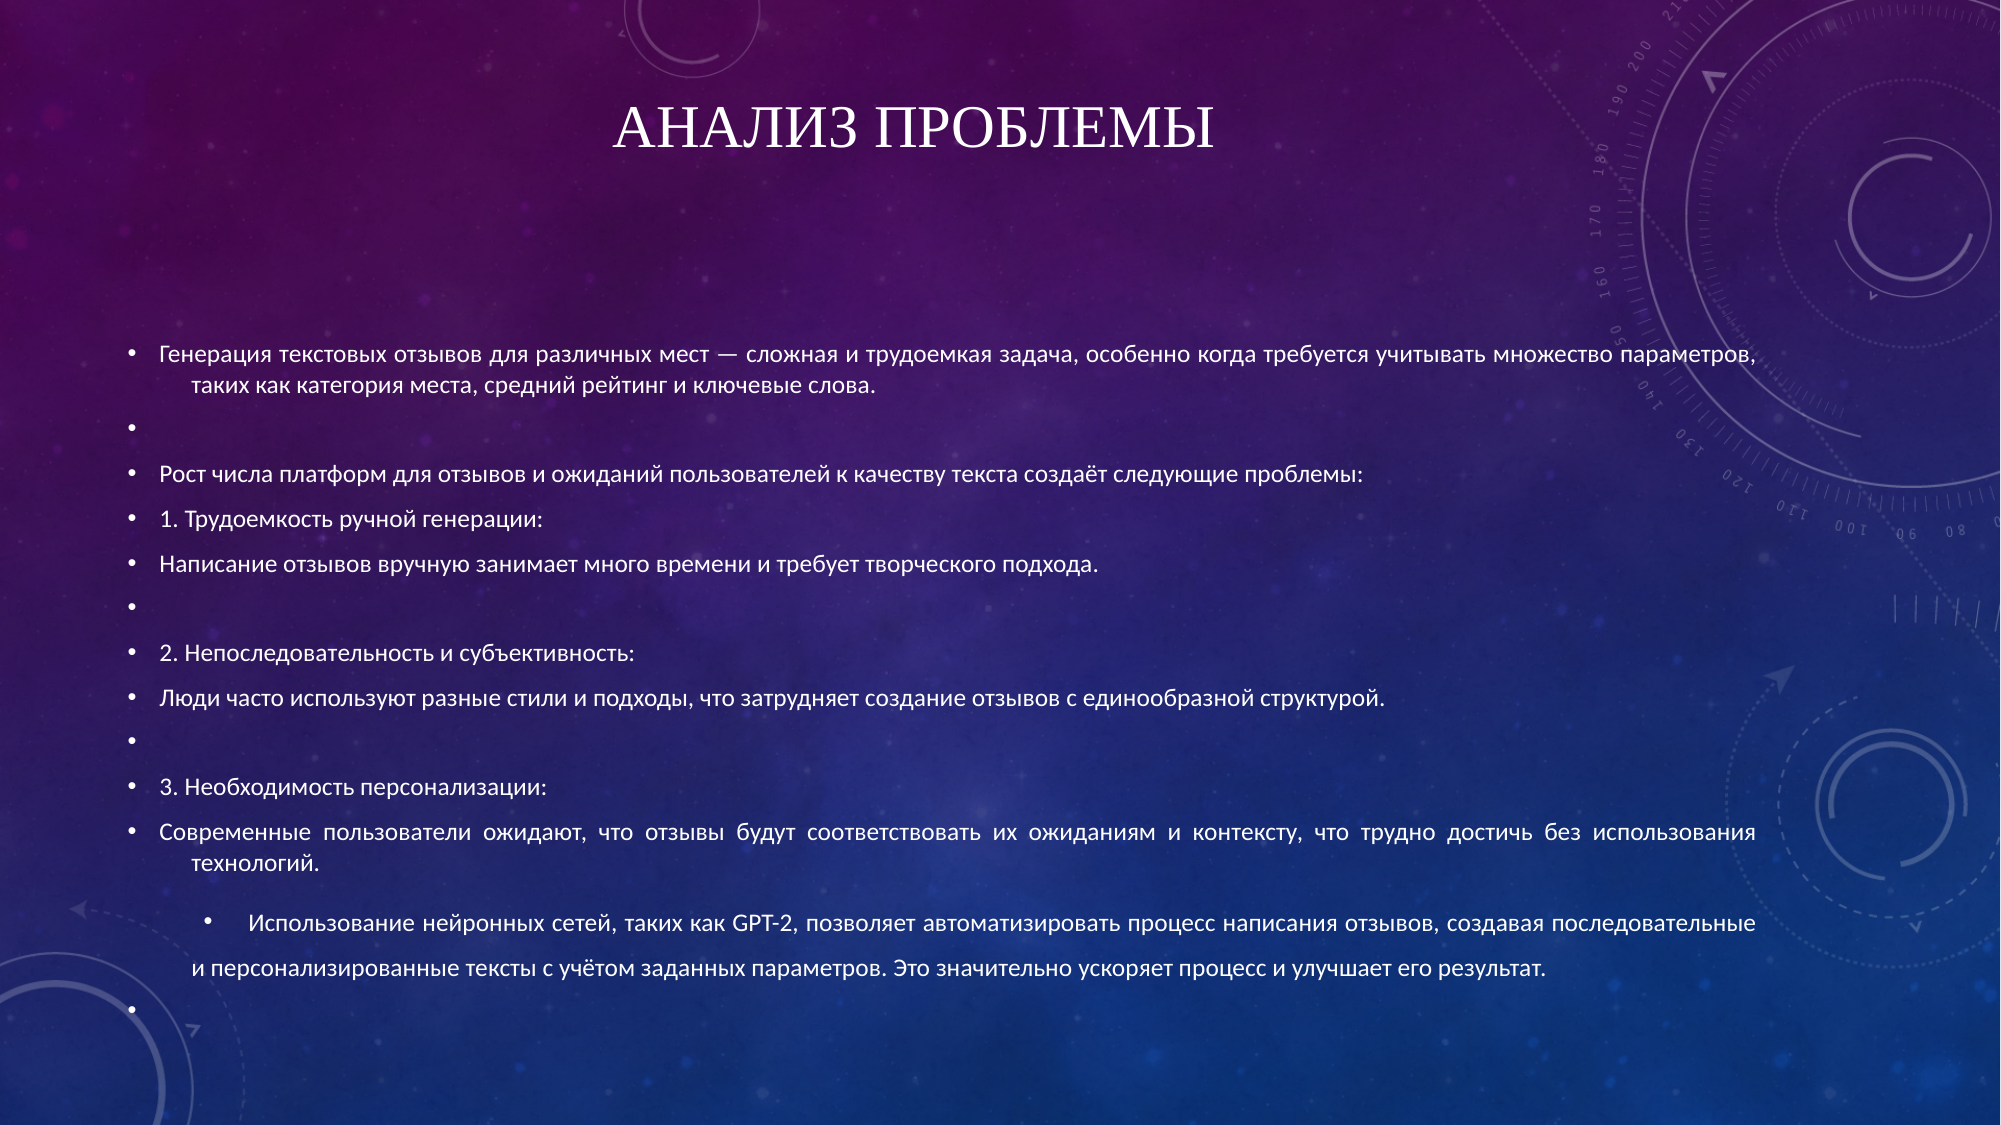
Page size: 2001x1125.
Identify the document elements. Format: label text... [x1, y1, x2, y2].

title Анализ проблемы [96, 38, 1759, 175]
list Генерация текстовых отзывов для различных мест — сложная и трудоемкая задача, особенно когда требуется учитывать множество параметров, таких как категория места, средний рейтинг и ключевые слова. Рост числа платформ для отзывов и ожиданий пользователей к качеству текста создаёт следующие проблемы: 1. Трудоемкость ручной генерации: Написание отзывов вручную занимает много времени и требует творческого подхода. 2. Непоследовательность и субъективность: Люди часто используют разные стили и подходы, что затрудняет создание отзывов с единообразной структурой. 3. Необходимость персонализации: Современные пользователи ожидают, что отзывы будут соответствовать их ожиданиям и контексту, что трудно достичь без использования технологий. Использование нейронных сетей, таких как GPT-2, позволяет автоматизировать процесс написания отзывов, создавая последовательные и персонализированные тексты с учётом заданных параметров. Это значительно ускоряет процесс и улучшает его результат. [112, 285, 1775, 1031]
